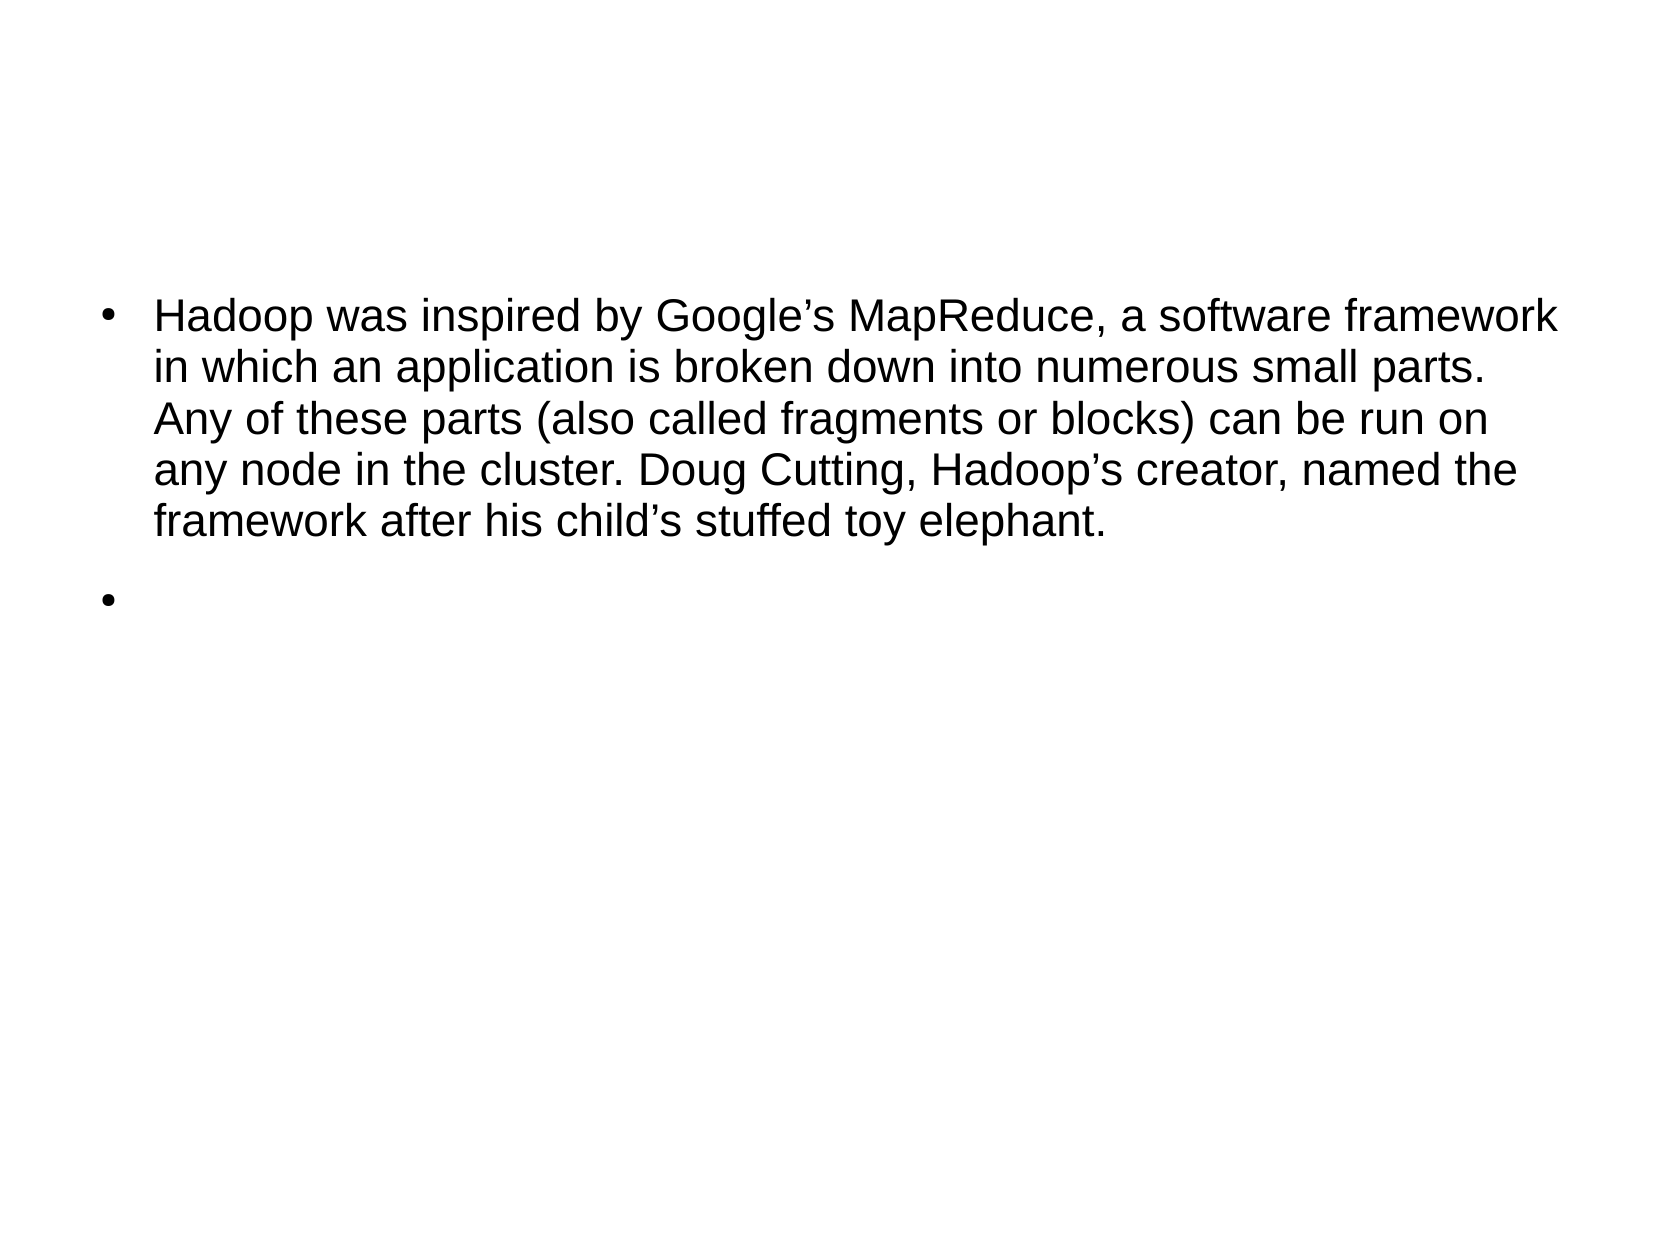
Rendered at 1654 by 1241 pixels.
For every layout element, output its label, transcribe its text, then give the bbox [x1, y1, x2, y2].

list Hadoop was inspired by Google’s MapReduce, a software framework in which an application is broken down into numerous small parts. Any of these parts (also called fragments or blocks) can be run on any node in the cluster. Doug Cutting, Hadoop’s creator, named the framework after his child’s stuffed toy elephant. [82, 290, 1571, 1010]
